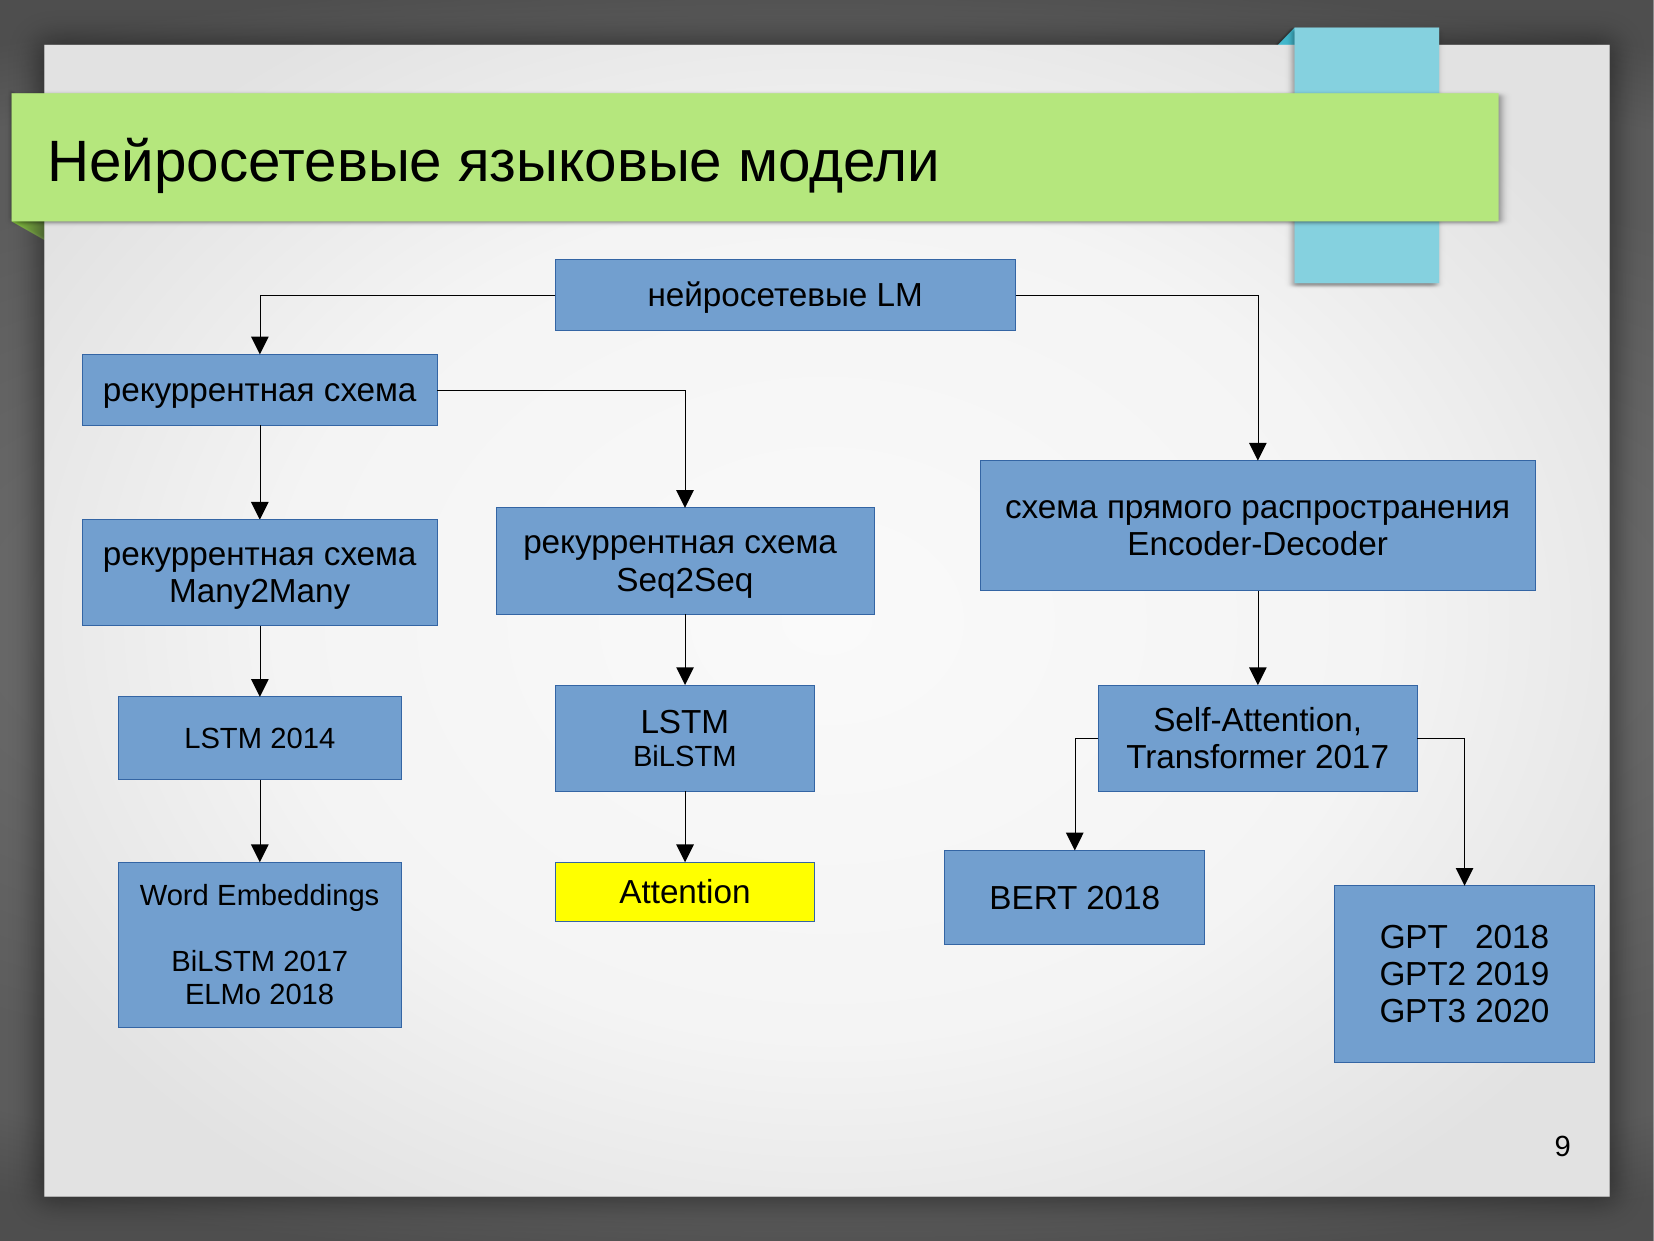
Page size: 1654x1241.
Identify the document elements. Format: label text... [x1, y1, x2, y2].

title Нейросетевые языковые модели [47, 121, 1241, 201]
text_box BERT 2018 [944, 850, 1205, 945]
text_box GPT 2018 GPT2 2019 GPT3 2020 [1334, 885, 1595, 1063]
text_box схема прямого распространения Encoder-Decoder [980, 460, 1536, 591]
text_box Self-Attention, Transformer 2017 [1098, 685, 1418, 792]
text_box нейросетевые LM [555, 259, 1016, 331]
text_box Attention [555, 862, 815, 922]
text_box Word Embeddings BiLSTM 2017 ELMo 2018 [118, 862, 402, 1028]
text_box LSTM 2014 [118, 696, 402, 780]
text_box рекуррентная схема Seq2Seq [496, 507, 875, 615]
picture [0, 0, 1654, 1241]
text_box рекуррентная схема [82, 354, 438, 426]
text_box рекуррентная схема Many2Many [82, 519, 438, 626]
text_box LSTM BiLSTM [555, 685, 815, 792]
